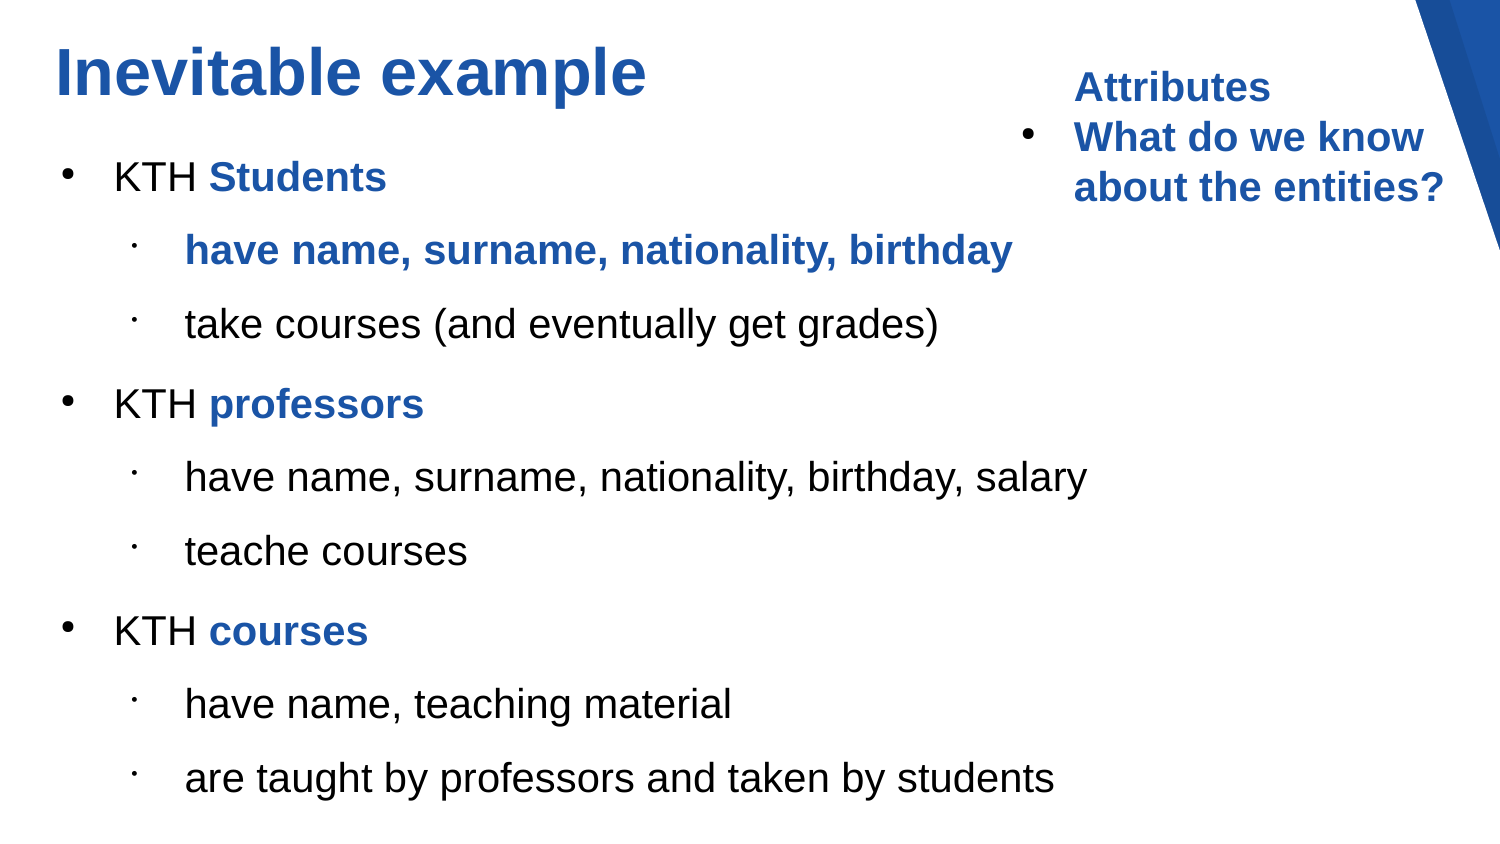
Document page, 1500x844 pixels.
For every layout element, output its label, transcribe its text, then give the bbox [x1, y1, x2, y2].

list Attributes What do we know about the entities? [988, 45, 1499, 271]
list KTH Students have name, surname, nationality, birthday take courses (and eventually get grades) KTH professors have name, surname, nationality, birthday, salary teache courses KTH courses have name, teaching material are taught by professors and taken by students [27, 134, 1394, 830]
title Inevitable example [40, 56, 988, 124]
